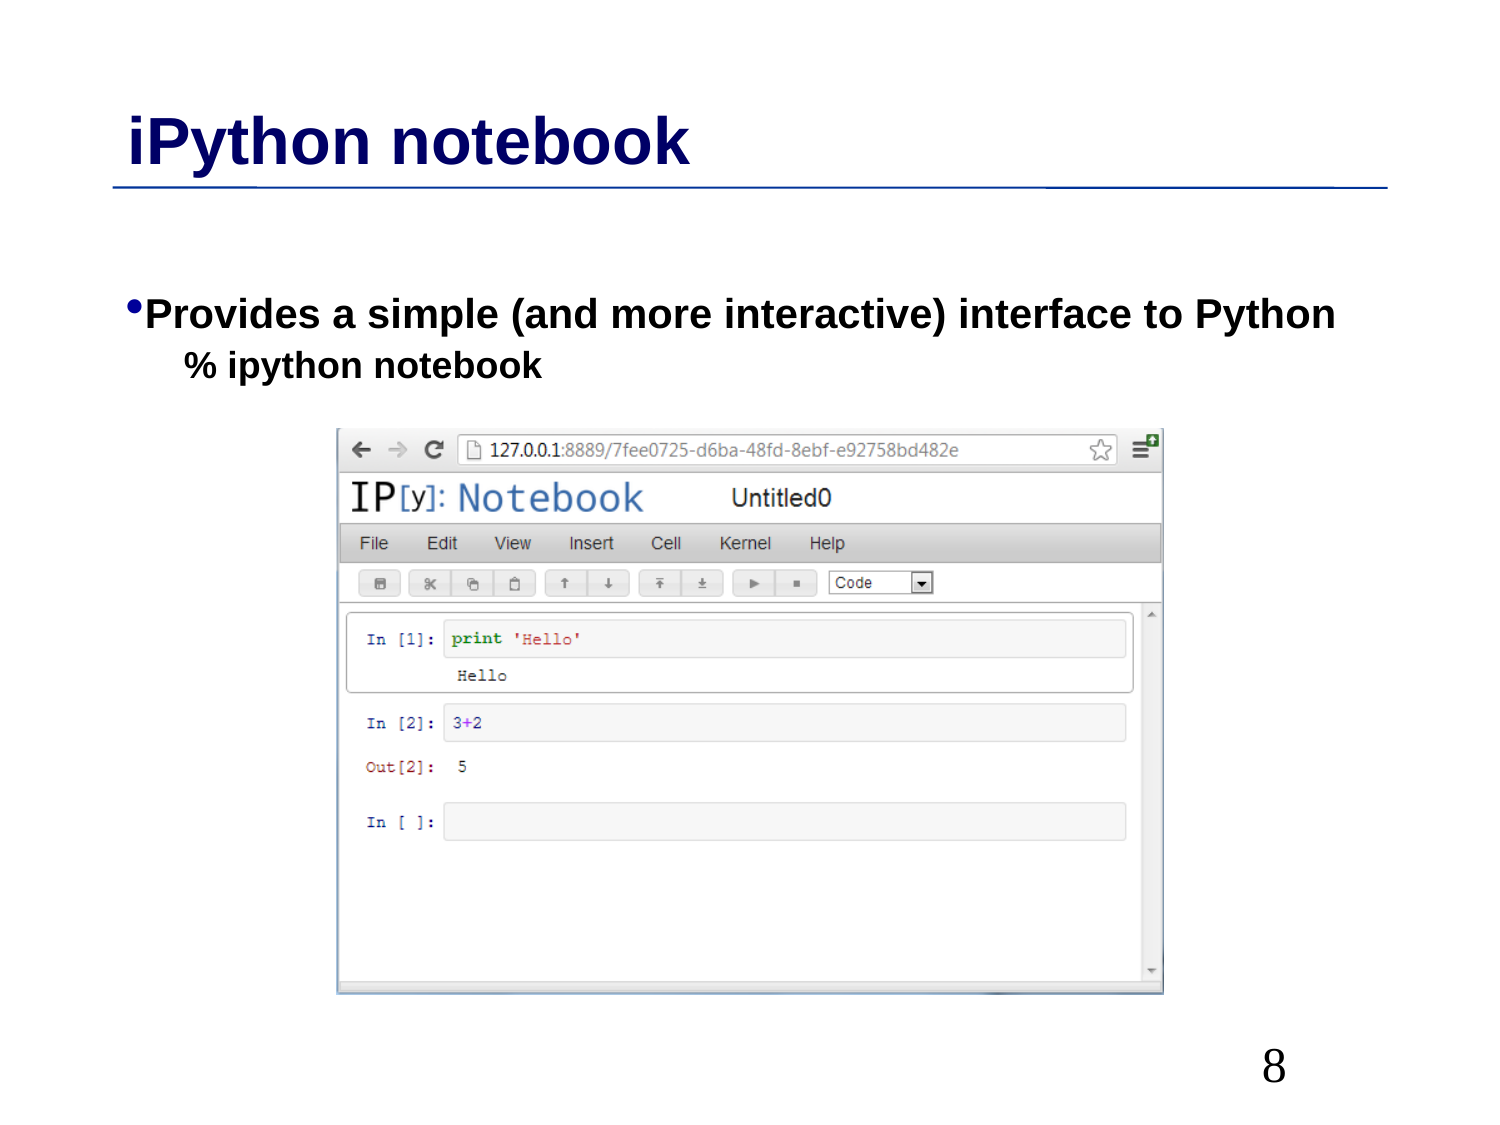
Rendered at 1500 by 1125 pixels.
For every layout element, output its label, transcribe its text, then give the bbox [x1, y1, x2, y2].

text_box <number> [1074, 994, 1387, 1125]
picture [336, 428, 1164, 995]
title iPython notebook [112, 89, 1388, 185]
list Provides a simple (and more interactive) interface to Python % ipython notebook [112, 212, 1388, 462]
